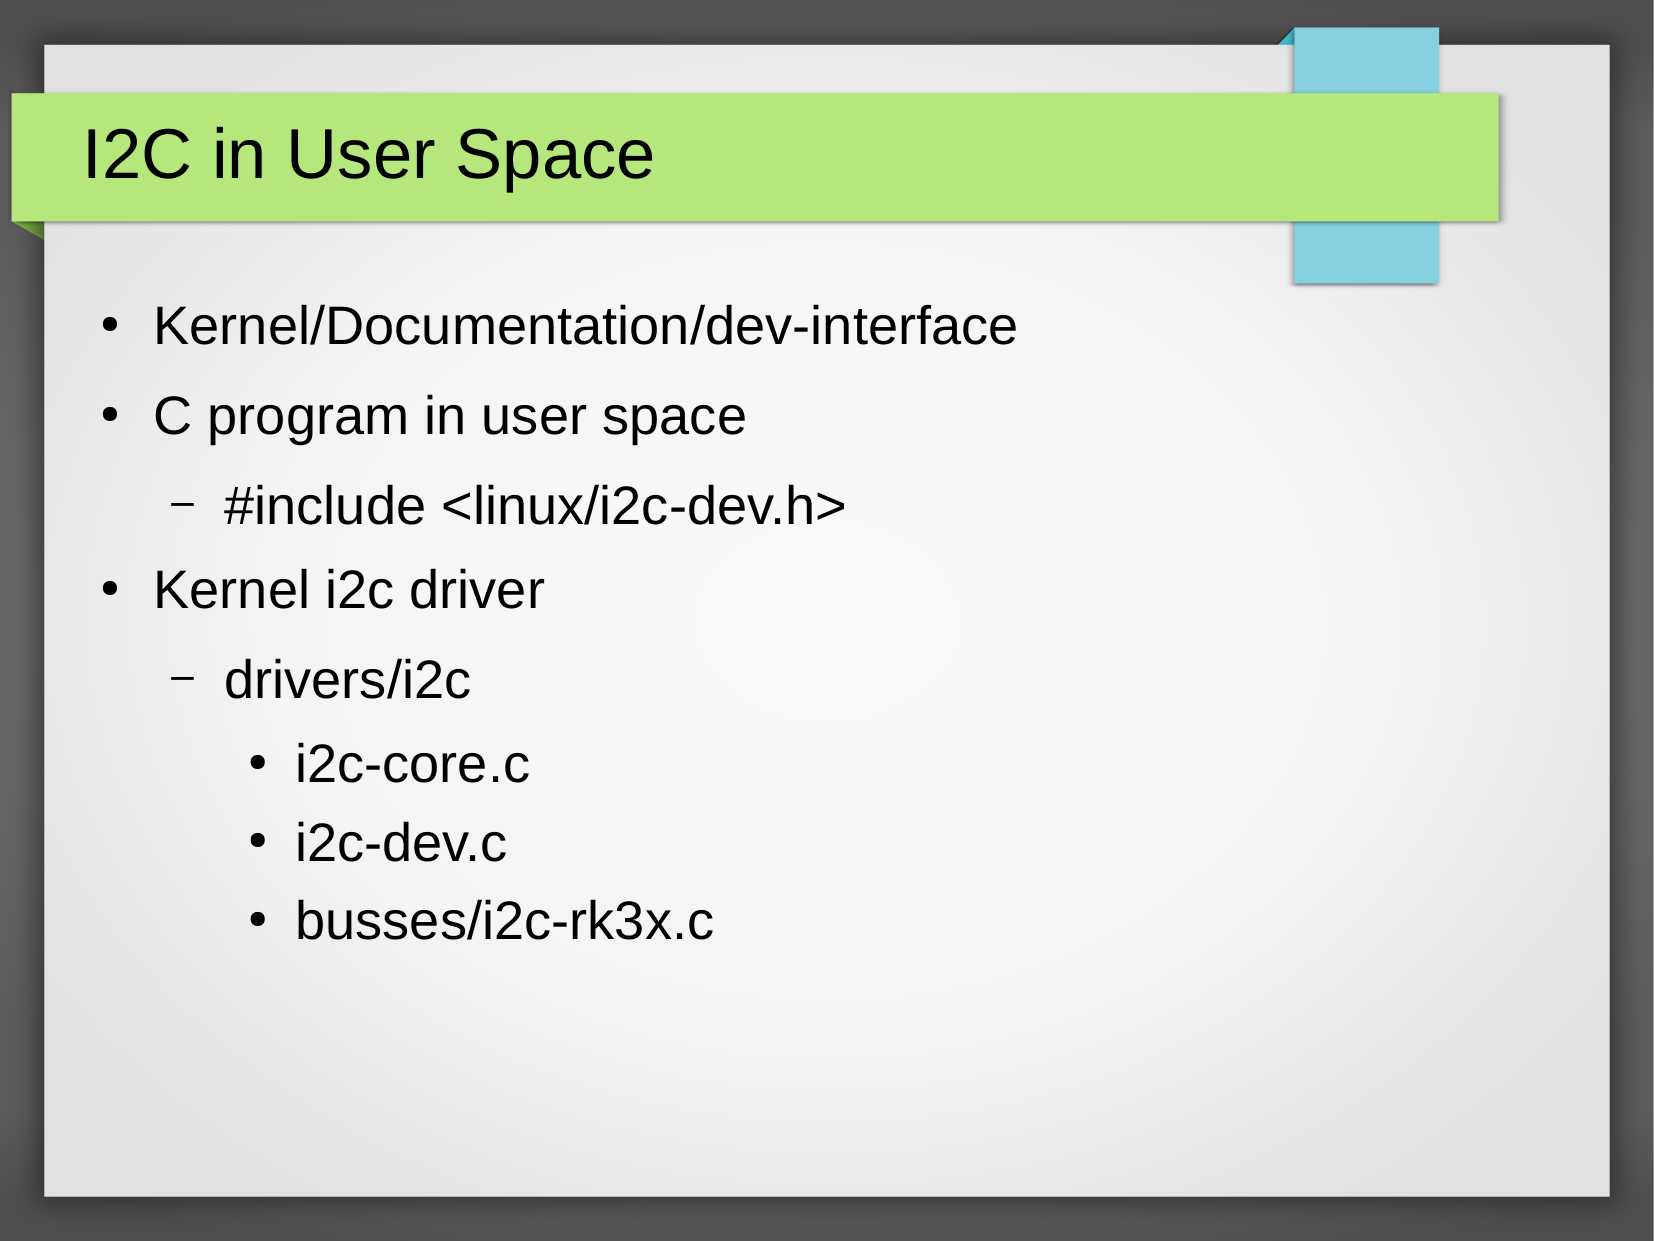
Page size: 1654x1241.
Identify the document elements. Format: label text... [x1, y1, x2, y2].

picture [0, 0, 1654, 1241]
list Kernel/Documentation/dev-interface C program in user space #include <linux/i2c-dev.h> Kernel i2c driver drivers/i2c i2c-core.c i2c-dev.c busses/i2c-rk3x.c [82, 295, 1571, 1015]
title I2C in User Space [82, 94, 1264, 213]
